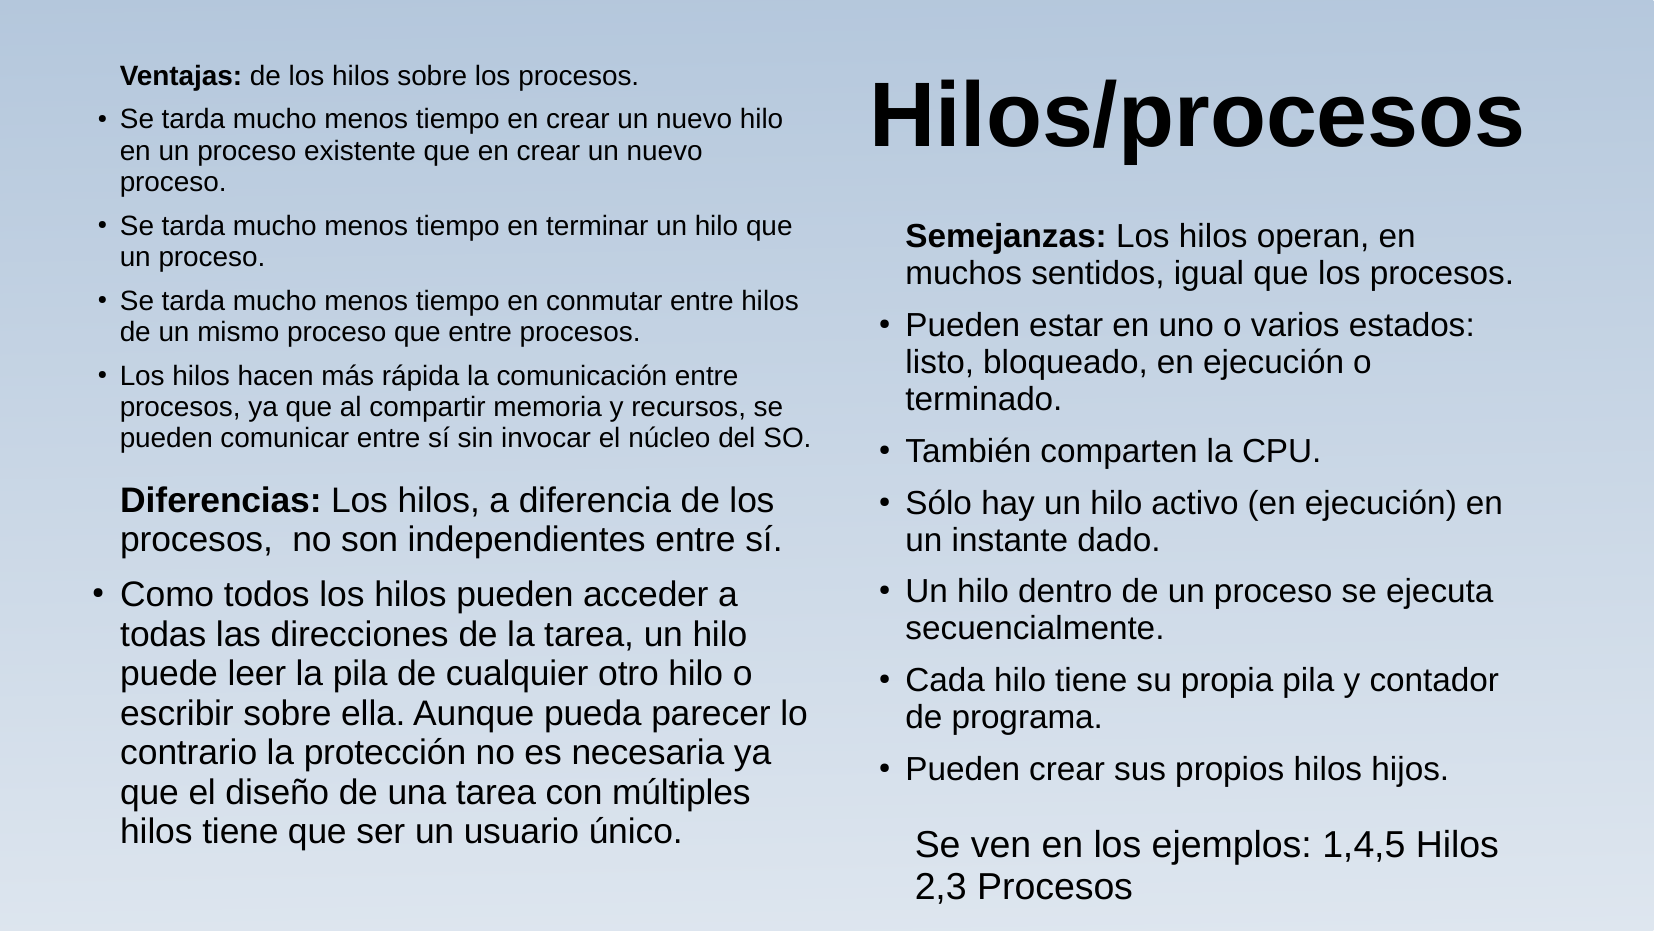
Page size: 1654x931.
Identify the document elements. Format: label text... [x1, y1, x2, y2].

list Semejanzas: Los hilos operan, en muchos sentidos, igual que los procesos. Pueden estar en uno o varios estados: listo, bloqueado, en ejecución o terminado. También comparten la CPU. Sólo hay un hilo activo (en ejecución) en un instante dado. Un hilo dentro de un proceso se ejecuta secuencialmente. Cada hilo tiene su propia pila y contador de programa. Pueden crear sus propios hilos hijos. [870, 217, 1527, 841]
text_box Se ven en los ejemplos: 1,4,5 Hilos 2,3 Procesos [900, 816, 1531, 916]
title Hilos/procesos [825, 37, 1571, 193]
list Ventajas: de los hilos sobre los procesos. Se tarda mucho menos tiempo en crear un nuevo hilo en un proceso existente que en crear un nuevo proceso. Se tarda mucho menos tiempo en terminar un hilo que un proceso. Se tarda mucho menos tiempo en conmutar entre hilos de un mismo proceso que entre procesos. Los hilos hacen más rápida la comunicación entre procesos, ya que al compartir memoria y recursos, se pueden comunicar entre sí sin invocar el núcleo del SO. [90, 60, 817, 481]
list Diferencias: Los hilos, a diferencia de los procesos, no son independientes entre sí. Como todos los hilos pueden acceder a todas las direcciones de la tarea, un hilo puede leer la pila de cualquier otro hilo o escribir sobre ella. Aunque pueda parecer lo contrario la protección no es necesaria ya que el diseño de una tarea con múltiples hilos tiene que ser un usuario único. [82, 480, 809, 871]
